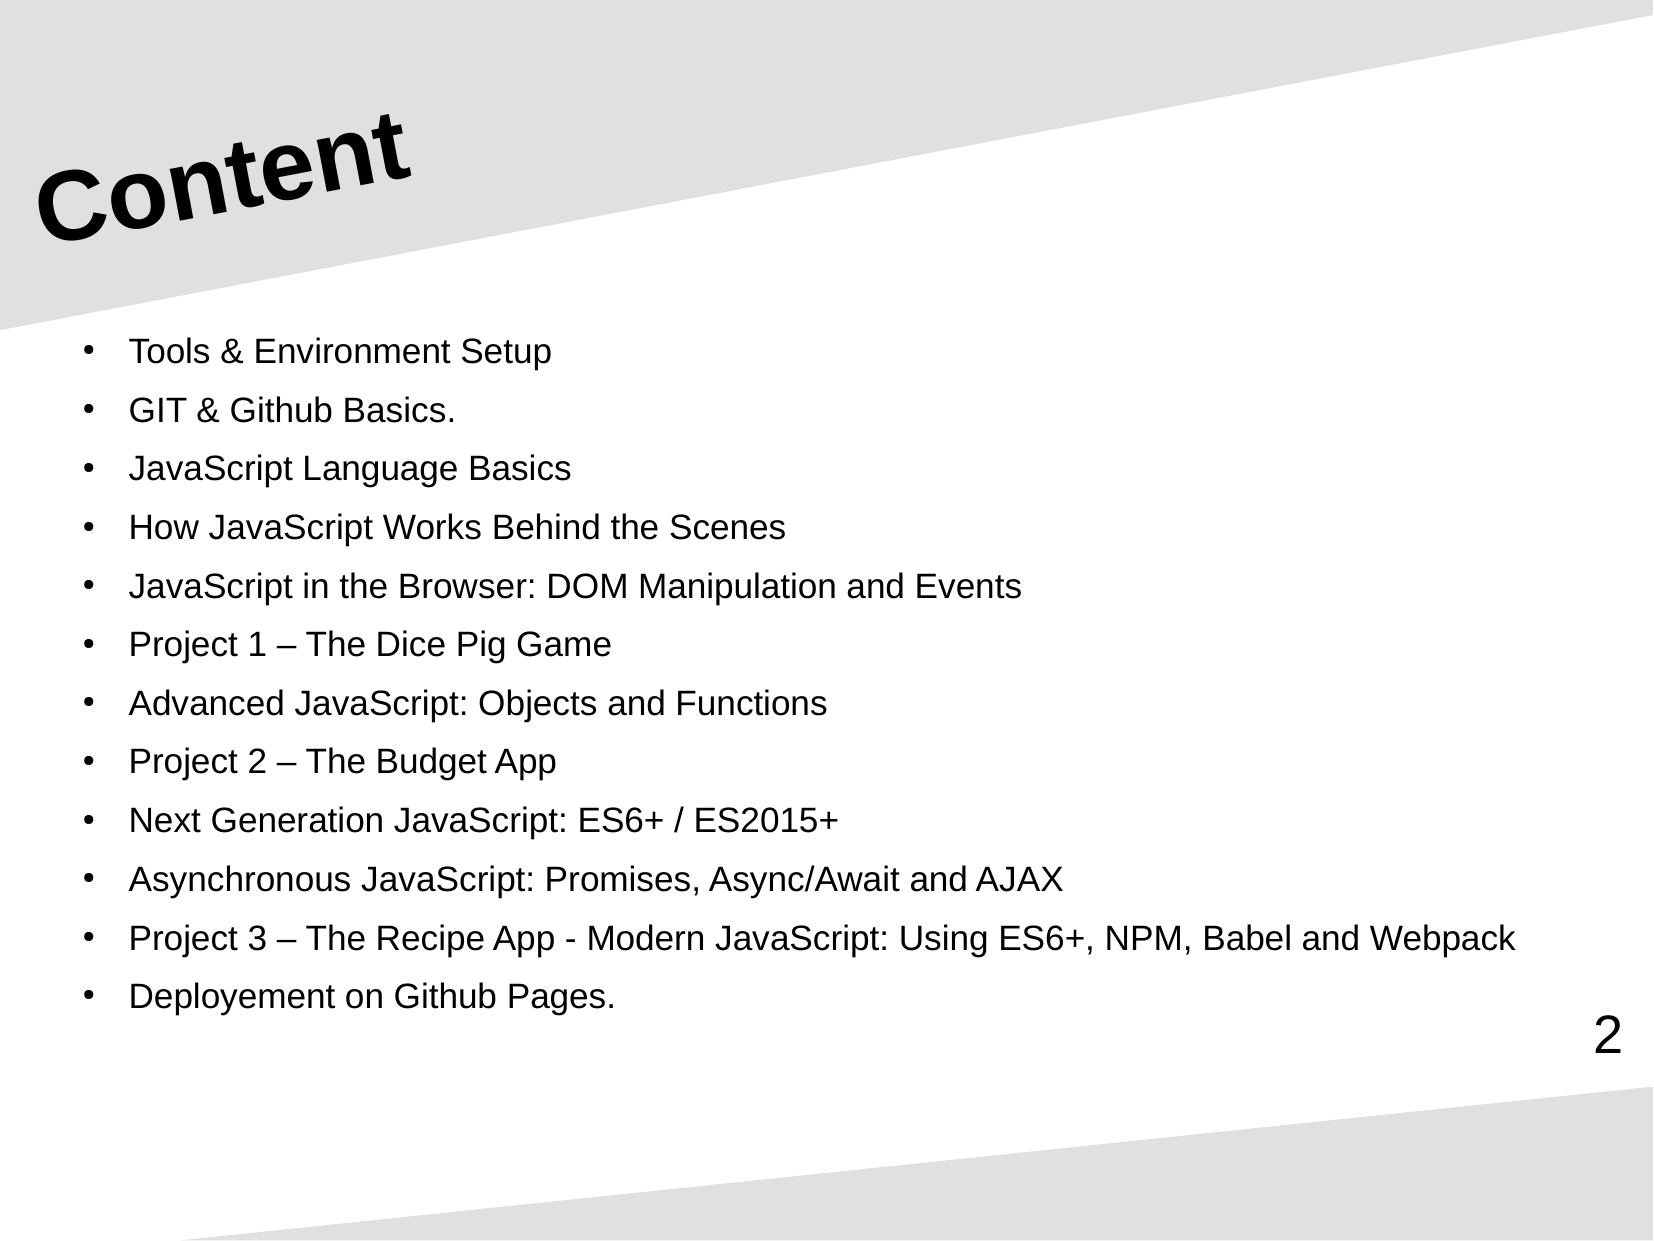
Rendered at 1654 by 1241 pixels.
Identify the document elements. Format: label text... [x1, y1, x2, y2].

title Content [16, 0, 1518, 315]
list Tools & Environment Setup GIT & Github Basics. JavaScript Language Basics How JavaScript Works Behind the Scenes JavaScript in the Browser: DOM Manipulation and Events Project 1 – The Dice Pig Game Advanced JavaScript: Objects and Functions Project 2 – The Budget App Next Generation JavaScript: ES6+ / ES2015+ Asynchronous JavaScript: Promises, Async/Await and AJAX Project 3 – The Recipe App - Modern JavaScript: Using ES6+, NPM, Babel and Webpack Deployement on Github Pages. [82, 331, 1538, 1051]
